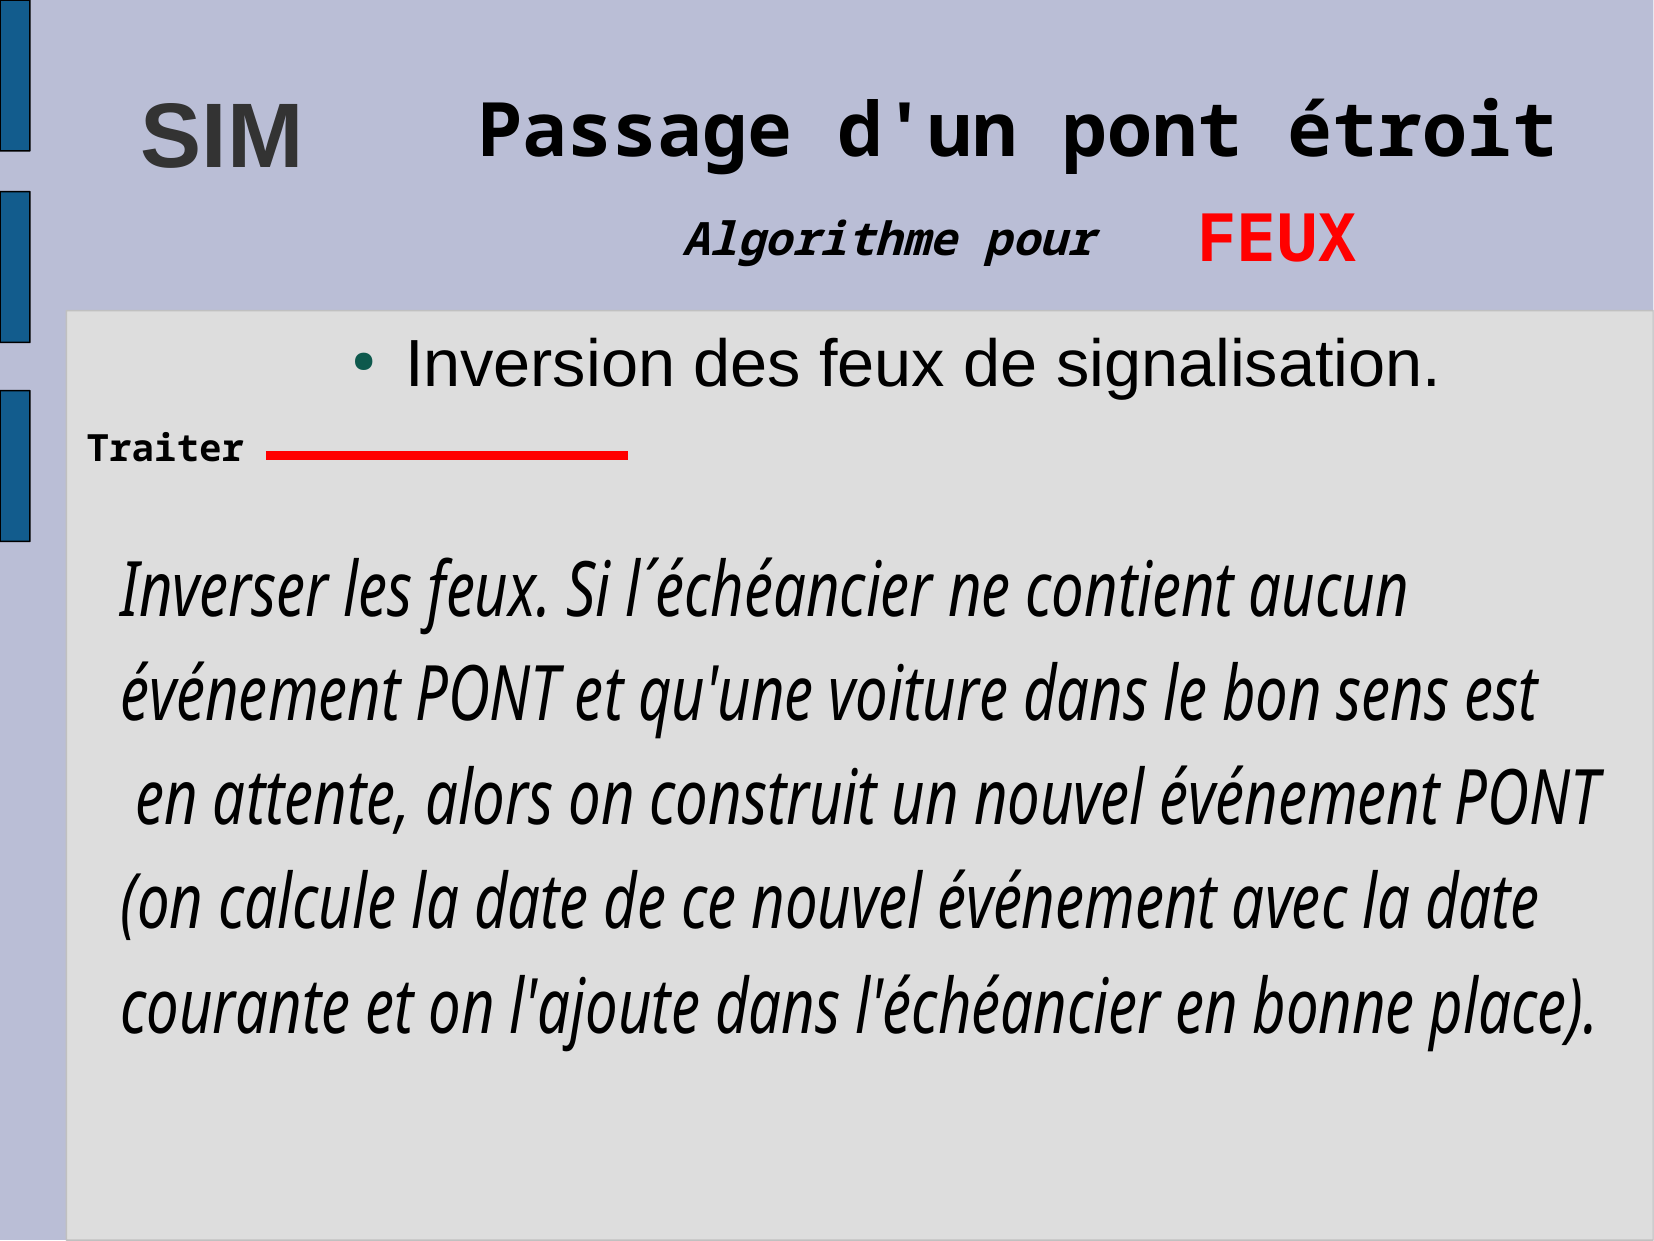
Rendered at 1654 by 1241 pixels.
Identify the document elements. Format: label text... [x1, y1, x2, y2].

text_box FEUX [1197, 190, 1358, 278]
list Inversion des feux de signalisation. [334, 327, 1645, 437]
text_box Traiter [86, 421, 245, 473]
text_box Algorithme pour [682, 206, 1095, 267]
text_box Passage d'un pont étroit [477, 76, 1565, 175]
title SIM [74, 51, 371, 223]
text_box Inverser les feux. Si l´échéancier ne contient aucun événement PONT et qu'une voiture dans le bon sens est en attente, alors on construit un nouvel événement PONT (on calcule la date de ce nouvel événement avec la date courante et on l'ajoute dans l'échéancier en bonne place). [120, 534, 1615, 1160]
